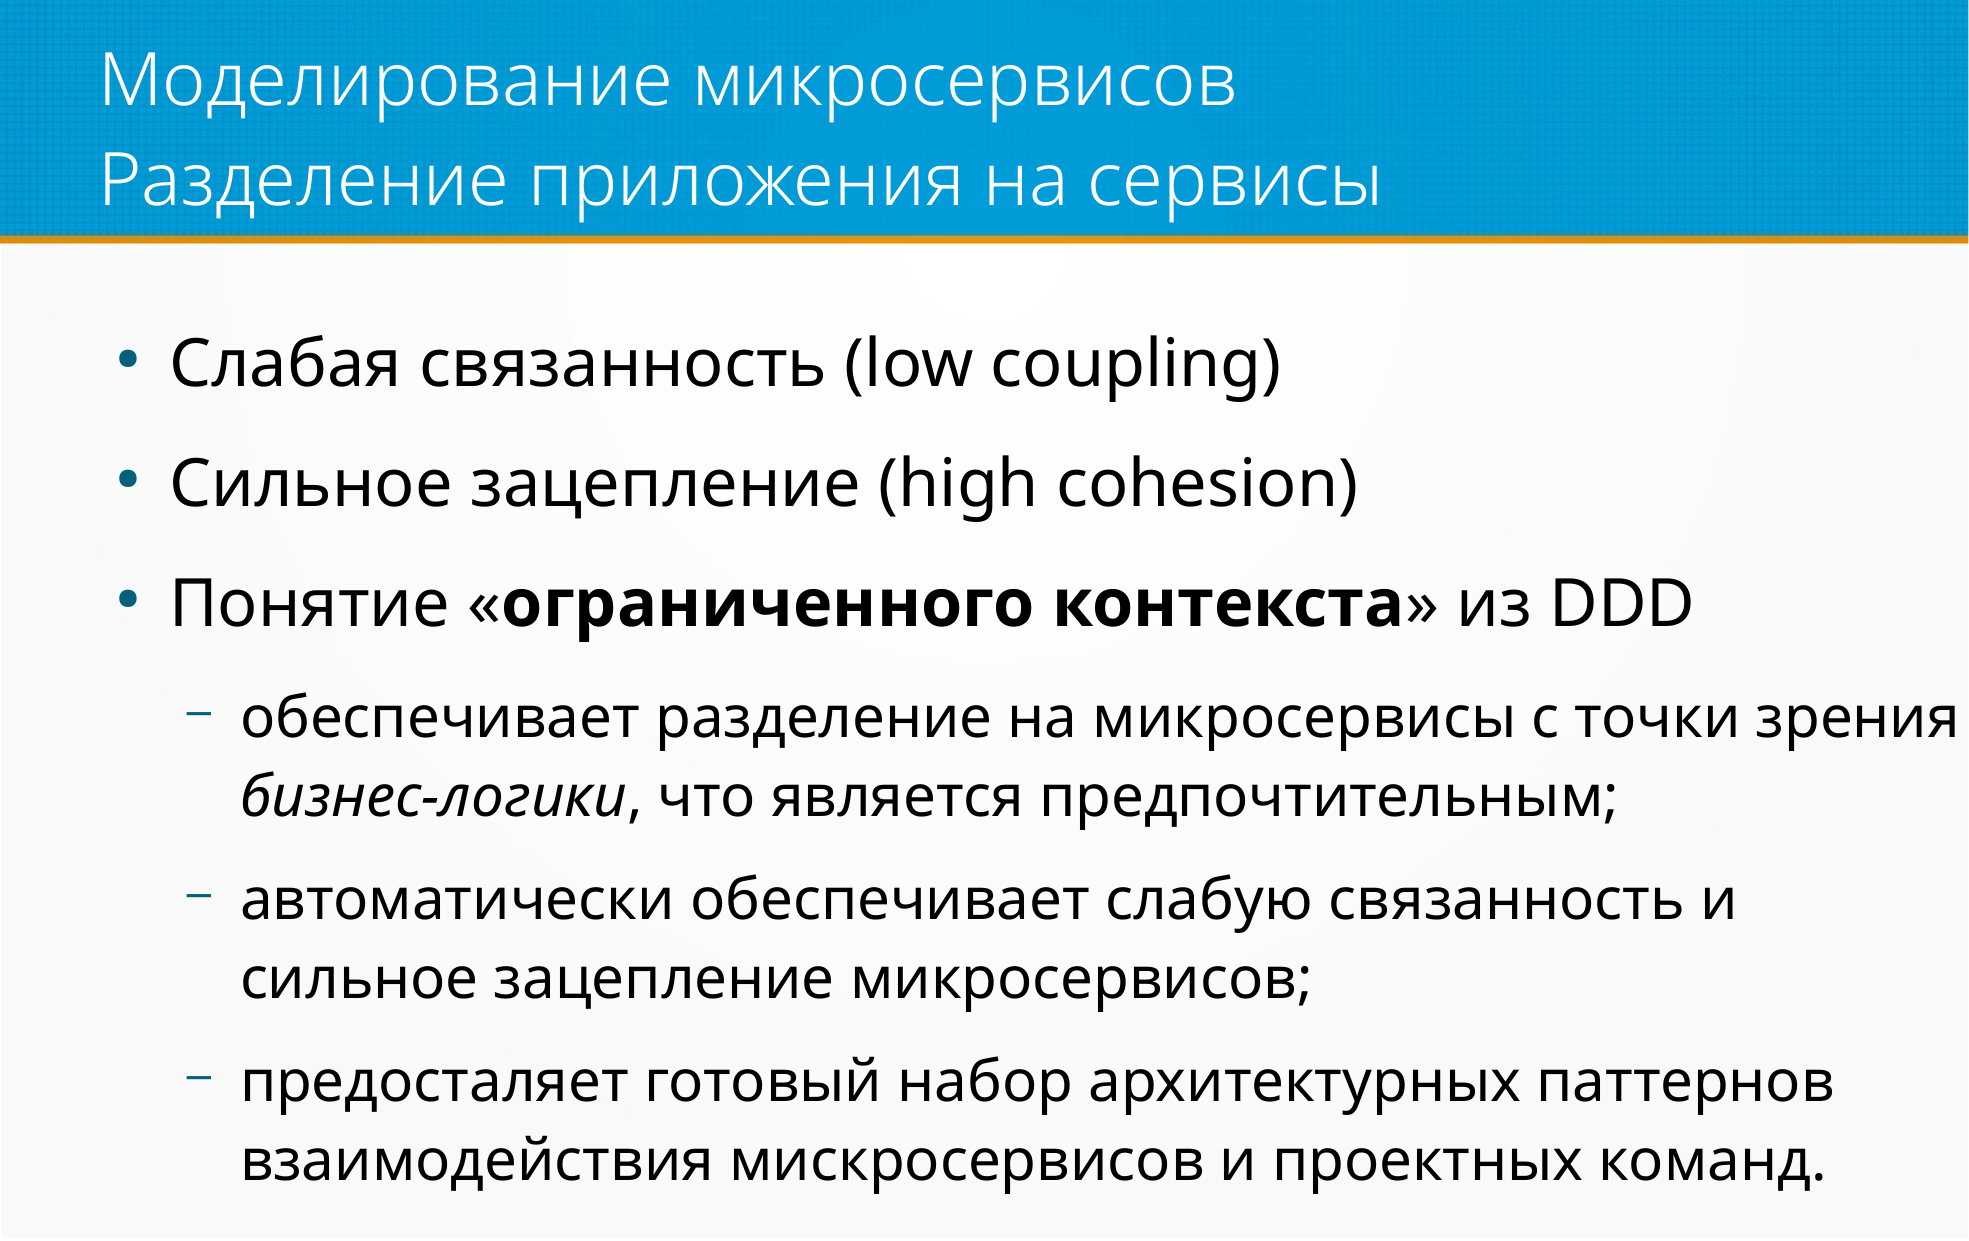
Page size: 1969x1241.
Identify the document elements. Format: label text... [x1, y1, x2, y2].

title Моделирование микросервисов Разделение приложения на сервисы [98, 19, 1870, 227]
list Слабая связанность (low coupling) Сильное зацепление (high cohesion) Понятие «ограниченного контекста» из DDD обеспечивает разделение на микросервисы с точки зрения бизнес-логики, что является предпочтительным; автоматически обеспечивает слабую связанность и сильное зацепление микросервисов; предосталяет готовый набор архитектурных паттернов взаимодействия мискросервисов и проектных команд. [98, 315, 1969, 1241]
picture [0, 233, 1969, 1241]
